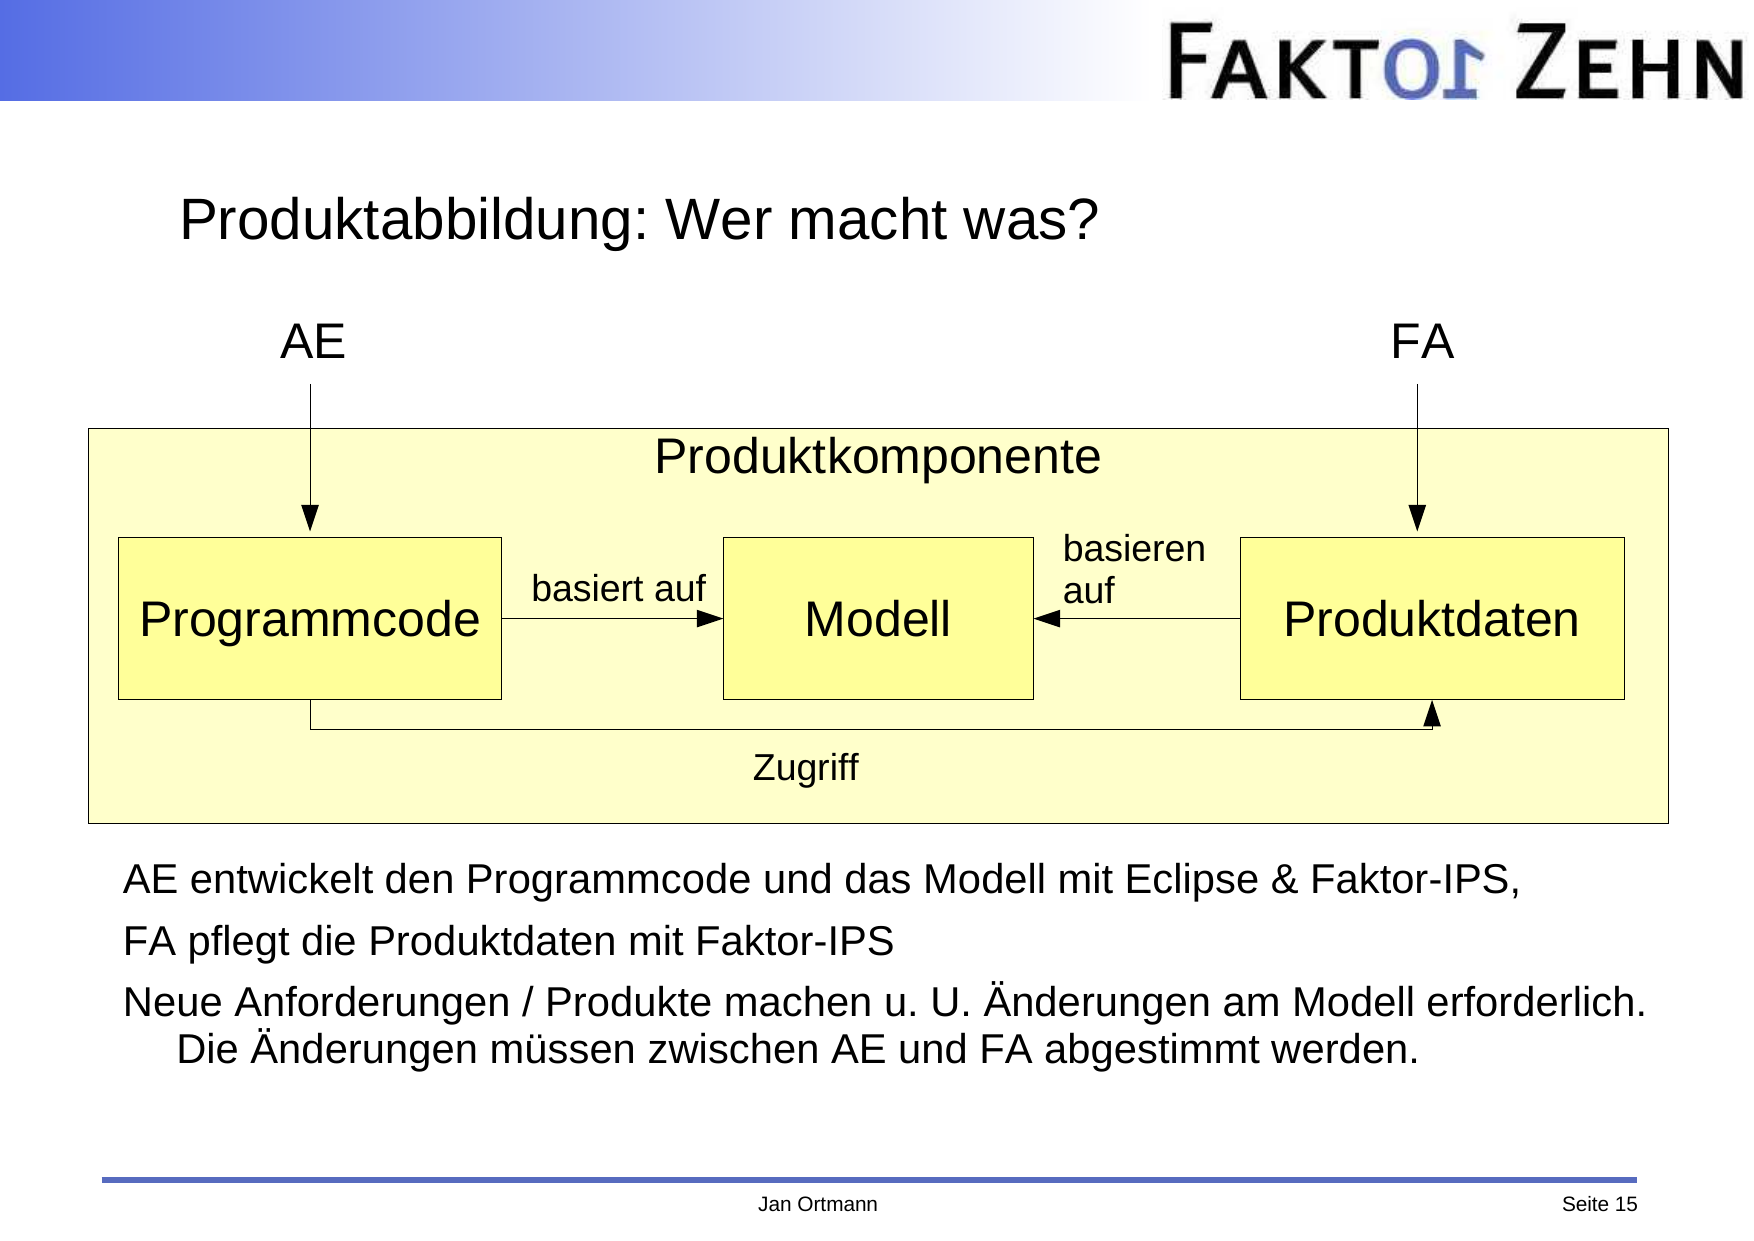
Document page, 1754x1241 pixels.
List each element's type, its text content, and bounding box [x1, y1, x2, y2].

text_box basiert auf [531, 566, 709, 610]
list AE entwickelt den Programmcode und das Modell mit Eclipse & Faktor-IPS, FA pflegt die Produktdaten mit Faktor-IPS Neue Anforderungen / Produkte machen u. U. Änderungen am Modell erforderlich. Die Änderungen müssen zwischen AE und FA abgestimmt werden. [105, 856, 1654, 1123]
text_box Programmcode [118, 537, 502, 700]
picture [1162, 7, 1752, 100]
text_box basieren auf [1062, 527, 1226, 612]
title Produktabbildung: Wer macht was? [179, 142, 1576, 296]
text_box Produktkomponente [88, 428, 1669, 824]
text_box Modell [723, 537, 1034, 700]
text_box AE [280, 313, 348, 370]
text_box Zugriff [752, 746, 1004, 789]
text_box Produktdaten [1240, 537, 1625, 700]
text_box FA [1390, 313, 1455, 370]
